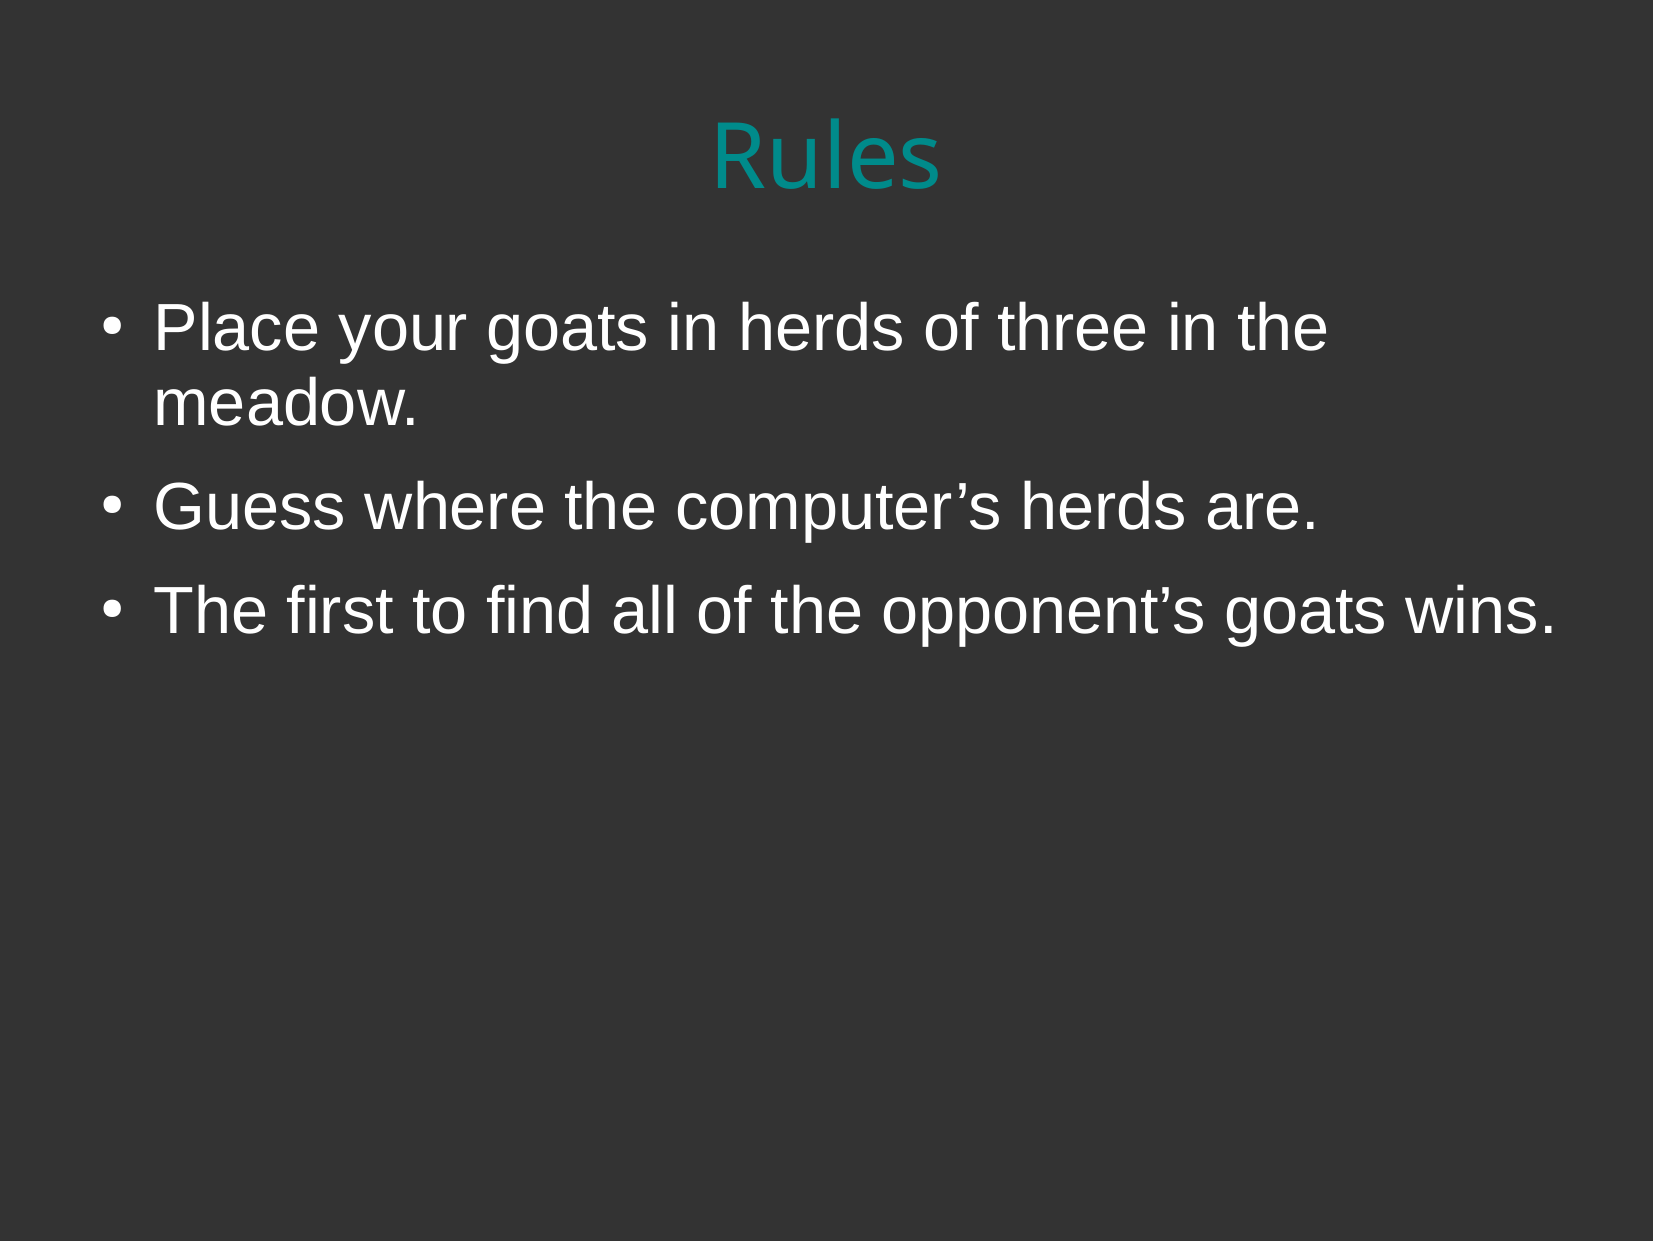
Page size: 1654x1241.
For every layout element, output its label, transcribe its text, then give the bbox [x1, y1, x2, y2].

title Rules [82, 49, 1571, 257]
list Place your goats in herds of three in the meadow. Guess where the computer’s herds are. The first to find all of the opponent’s goats wins. [82, 290, 1571, 1010]
